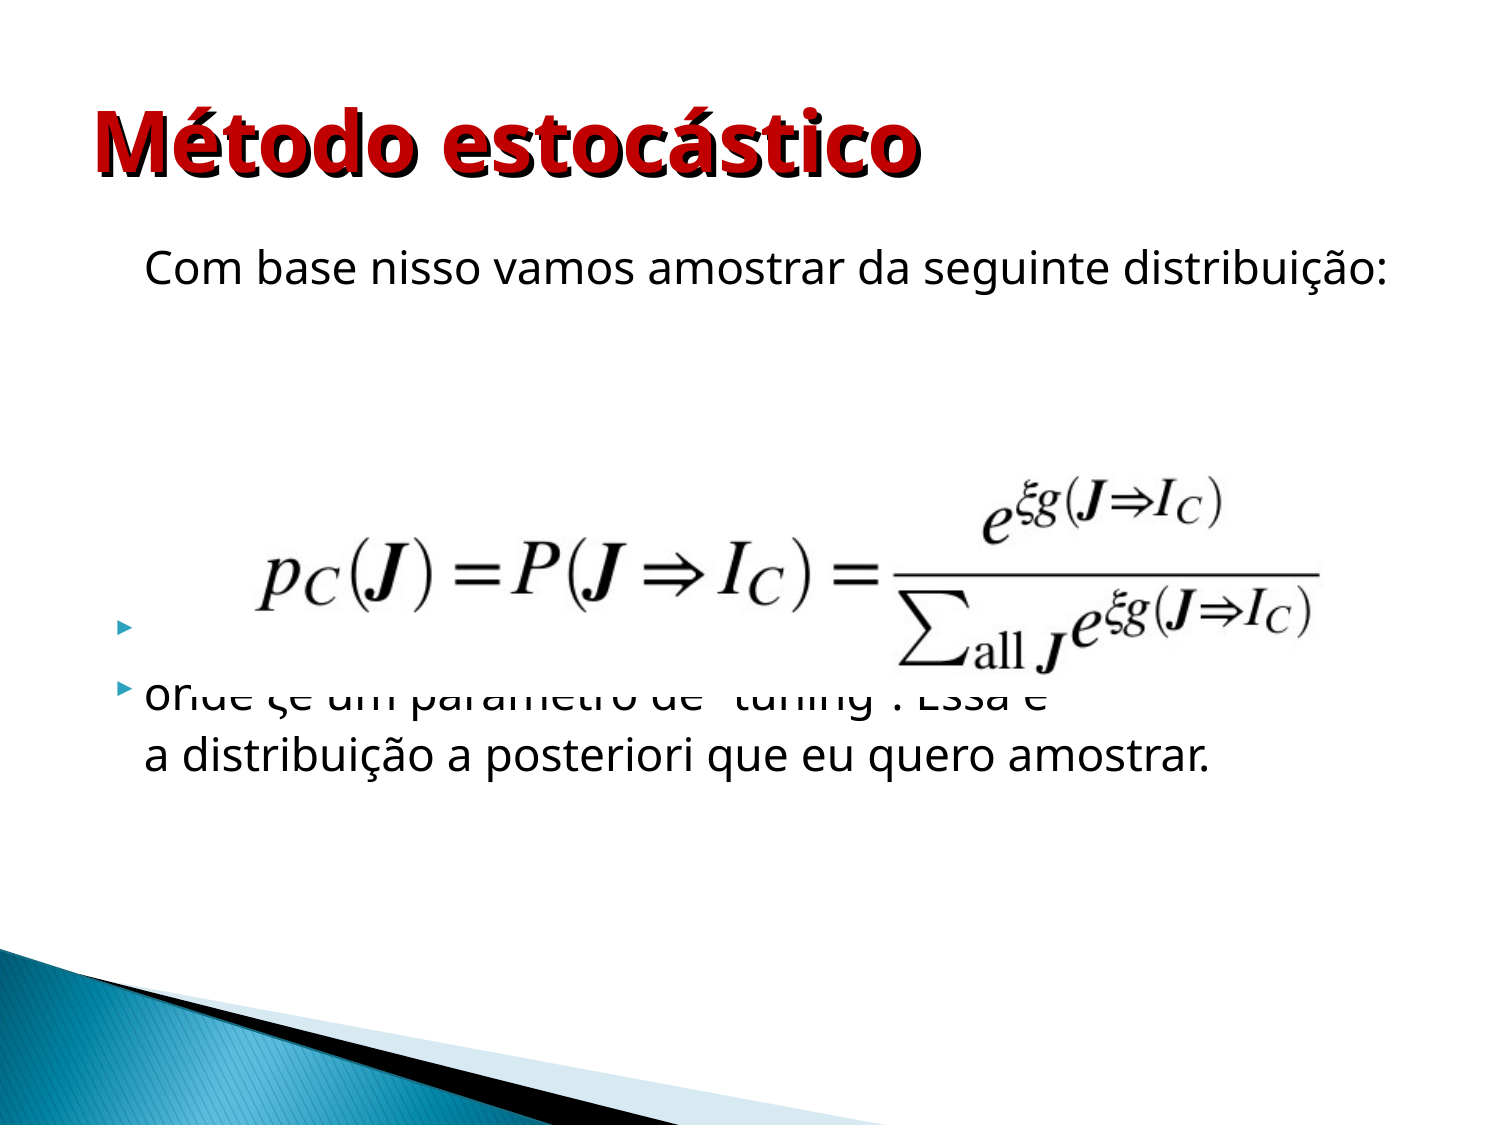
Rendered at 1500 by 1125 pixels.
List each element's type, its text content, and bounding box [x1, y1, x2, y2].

title Método estocástico [75, 45, 1426, 233]
list Com base nisso vamos amostrar da seguinte distribuição: onde ξé um parâmetro de “tuning”. Essa é a distribuição a posteriori que eu quero amostrar. [75, 233, 1426, 974]
picture [69, 992, 411, 1125]
picture [191, 425, 1323, 698]
